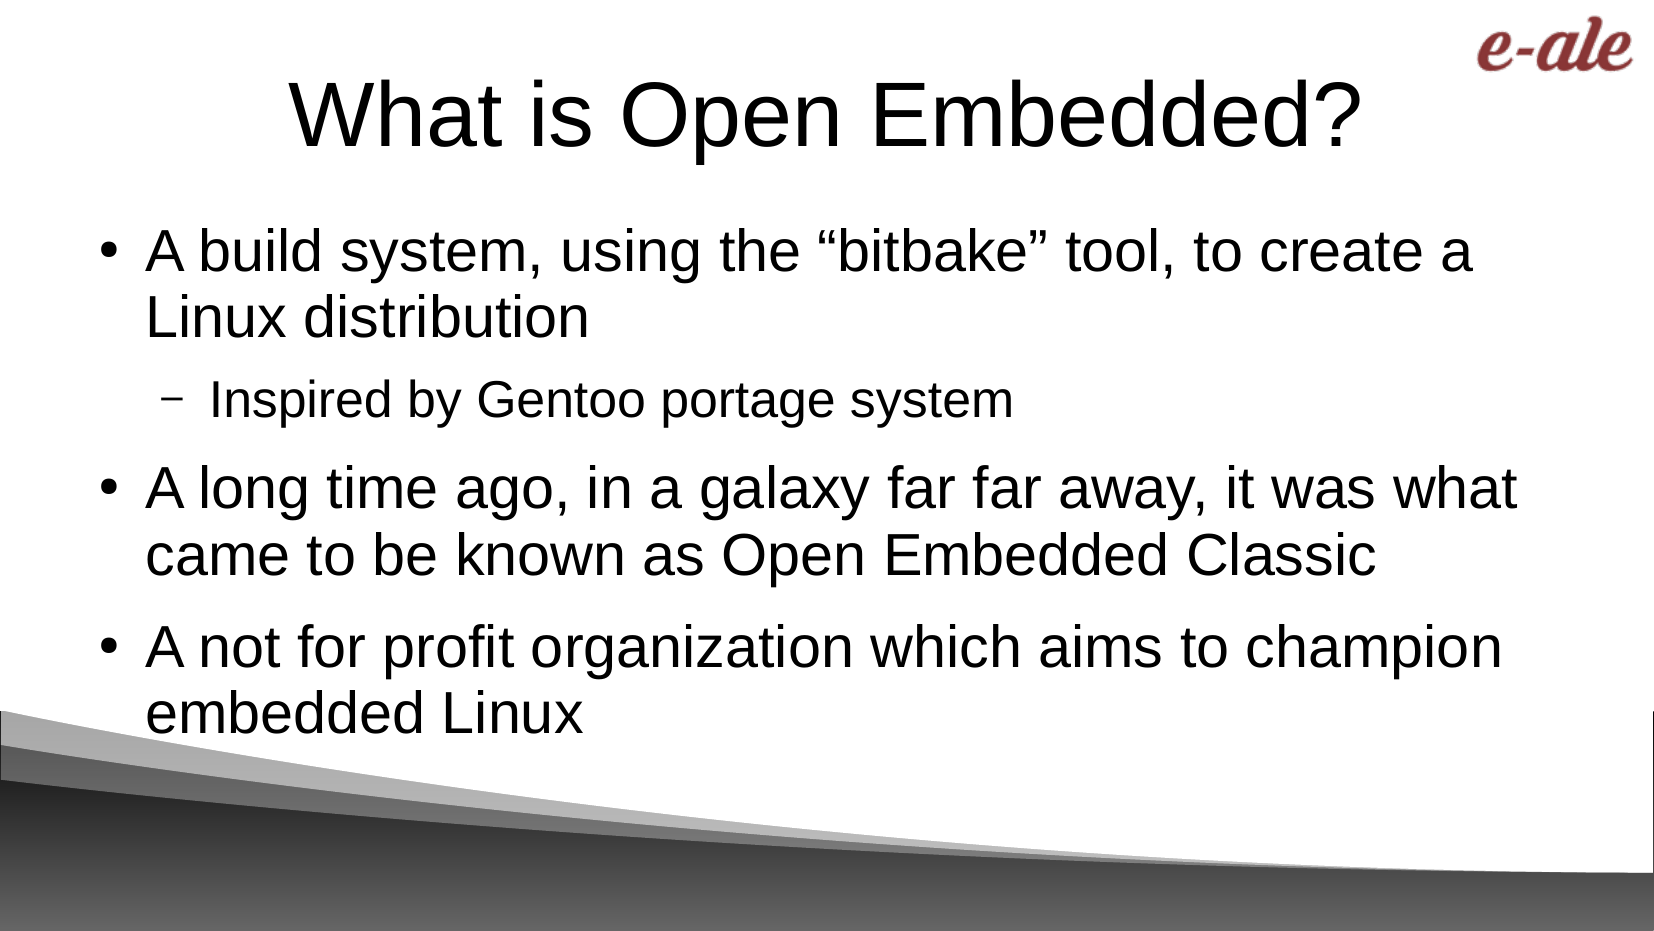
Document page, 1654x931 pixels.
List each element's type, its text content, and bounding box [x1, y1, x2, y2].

title What is Open Embedded? [82, 37, 1571, 193]
list A build system, using the “bitbake” tool, to create a Linux distribution Inspired by Gentoo portage system A long time ago, in a galaxy far far away, it was what came to be known as Open Embedded Classic A not for profit organization which aims to champion embedded Linux [82, 217, 1571, 757]
picture [1475, 15, 1636, 74]
